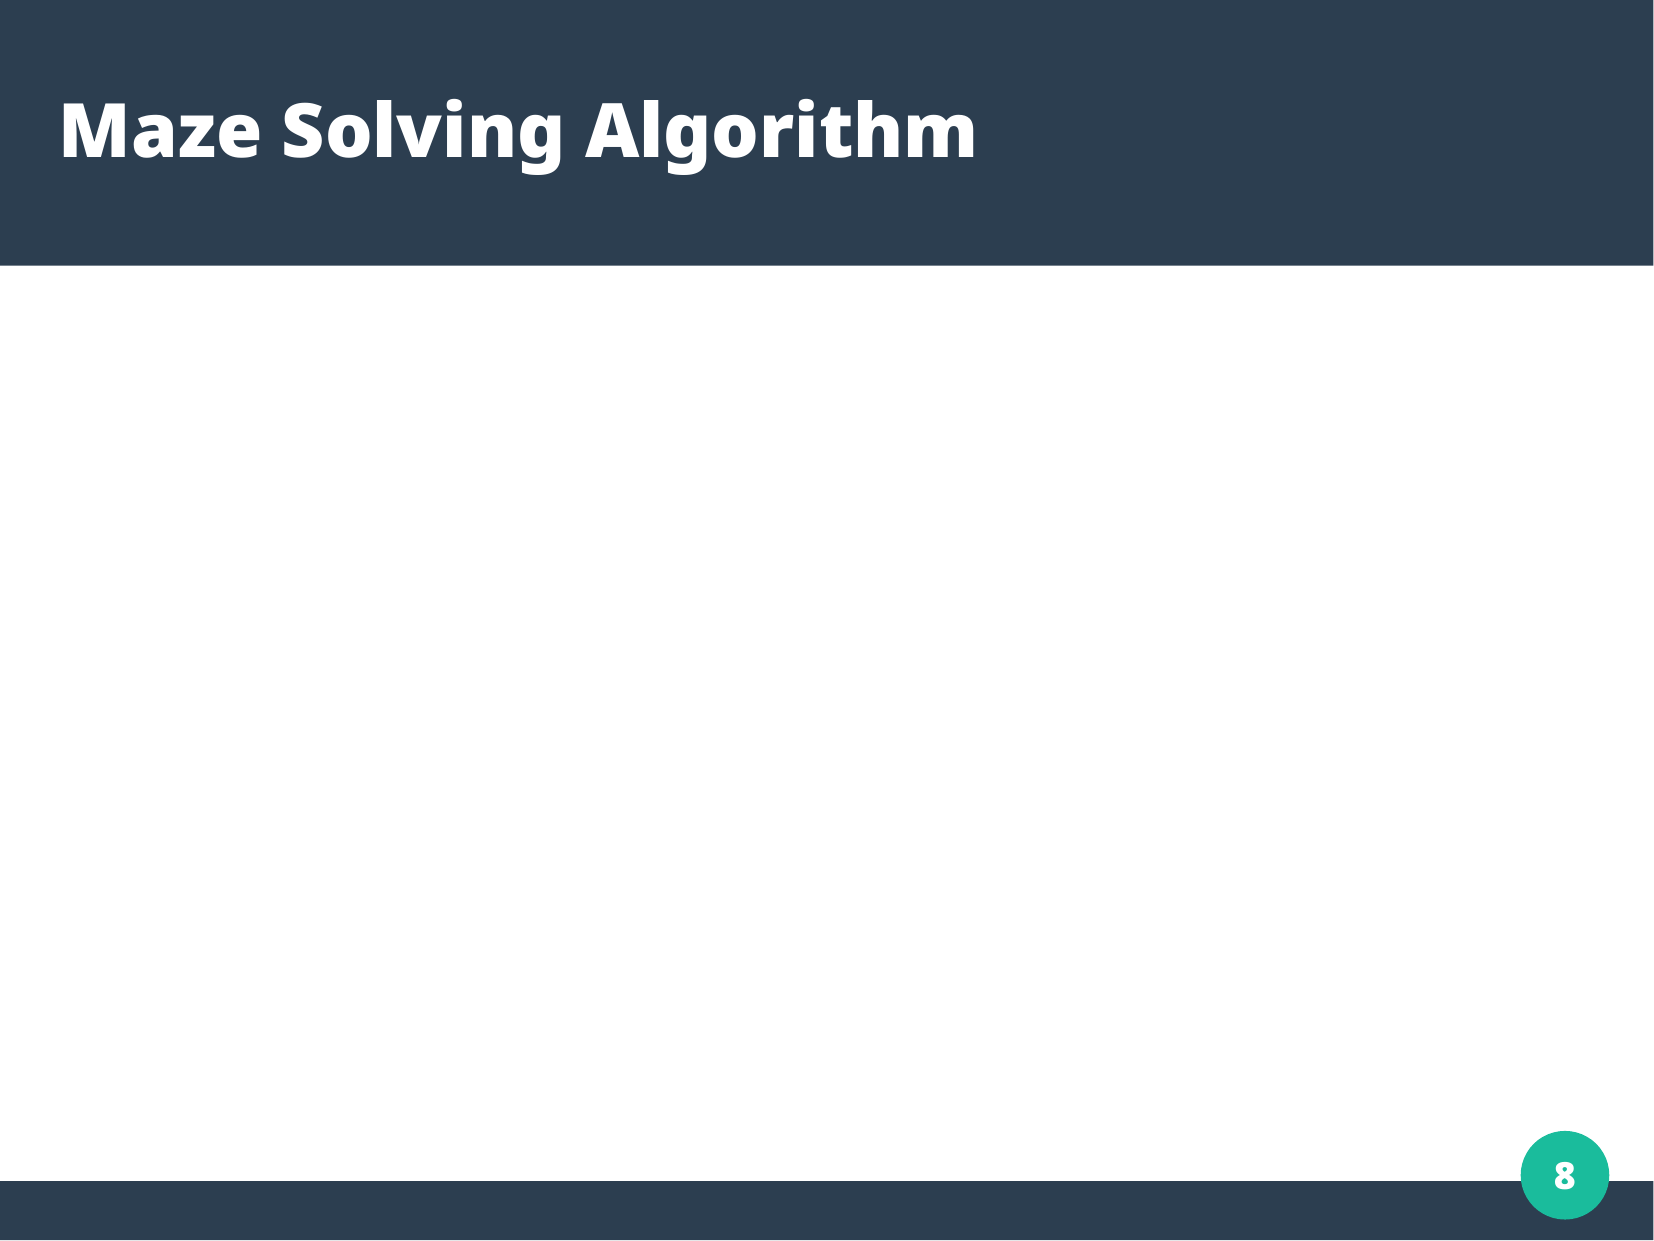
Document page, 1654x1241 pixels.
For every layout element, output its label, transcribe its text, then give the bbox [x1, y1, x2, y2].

title Maze Solving Algorithm [59, 49, 1595, 207]
